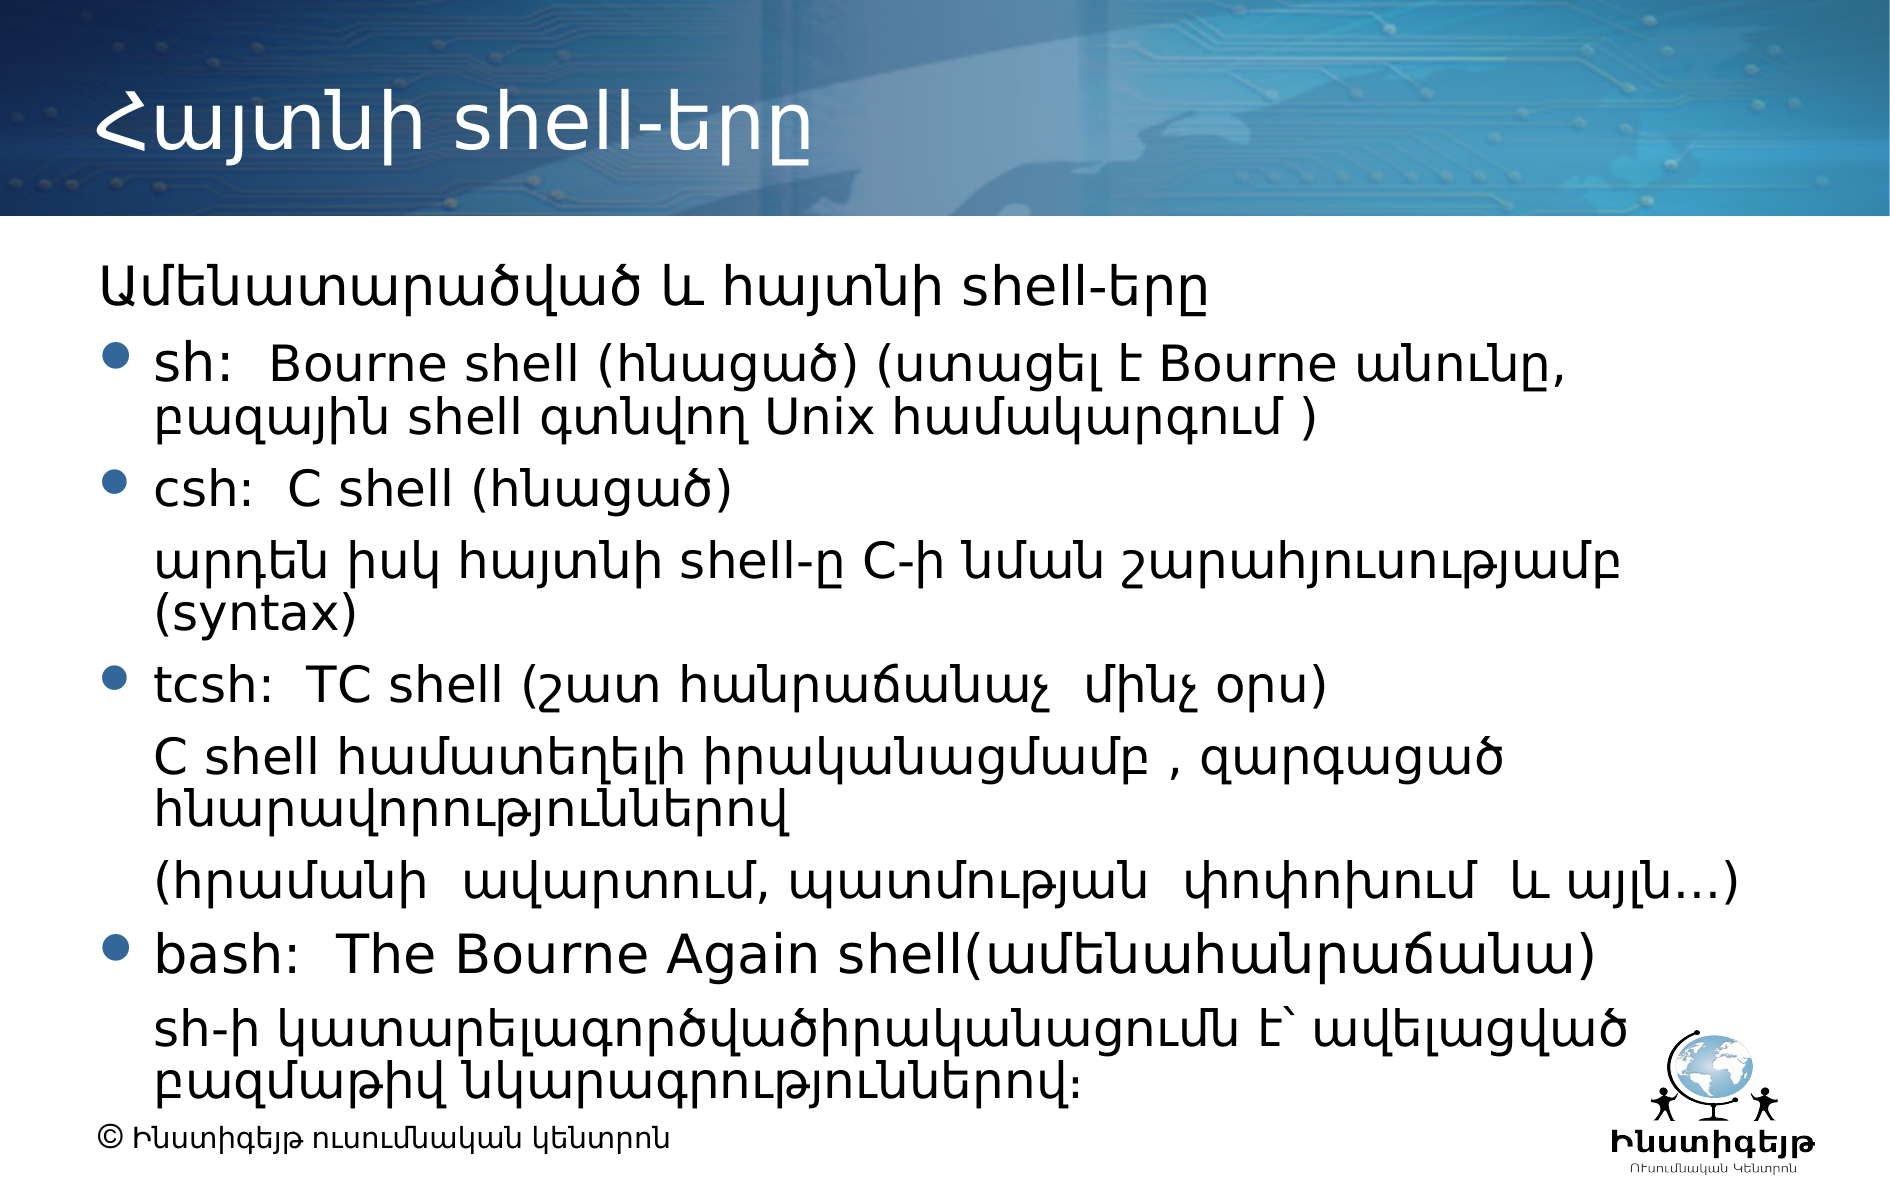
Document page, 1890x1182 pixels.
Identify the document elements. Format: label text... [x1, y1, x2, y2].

picture [0, 0, 1890, 216]
picture [1612, 1030, 1815, 1175]
title Հայտնի shell-երը [94, 47, 1793, 51]
list Ամենատարածված և հայտնի shell-երը sh: Bourne shell (հնացած) (ստացել է Bourne անունը, բազային shell գտնվող Unix համակարգում ) csh: C shell (հնացած) արդեն իսկ հայտնի shell-ը C-ի նման շարահյուսությամբ (syntax) tcsh: TC shell (շատ հանրաճանաչ մինչ օրս) C shell համատեղելի իրականացմամբ , զարգացած հնարավորություններով (հրամանի ավարտում, պատմության փոփոխում և այլն...) bash: The Bourne Again shell(ամենահանրաճանա) sh-ի կատարելագործվածիրականացումն է՝ ավելացված բազմաթիվ նկարագրություններով։ [98, 260, 1802, 290]
